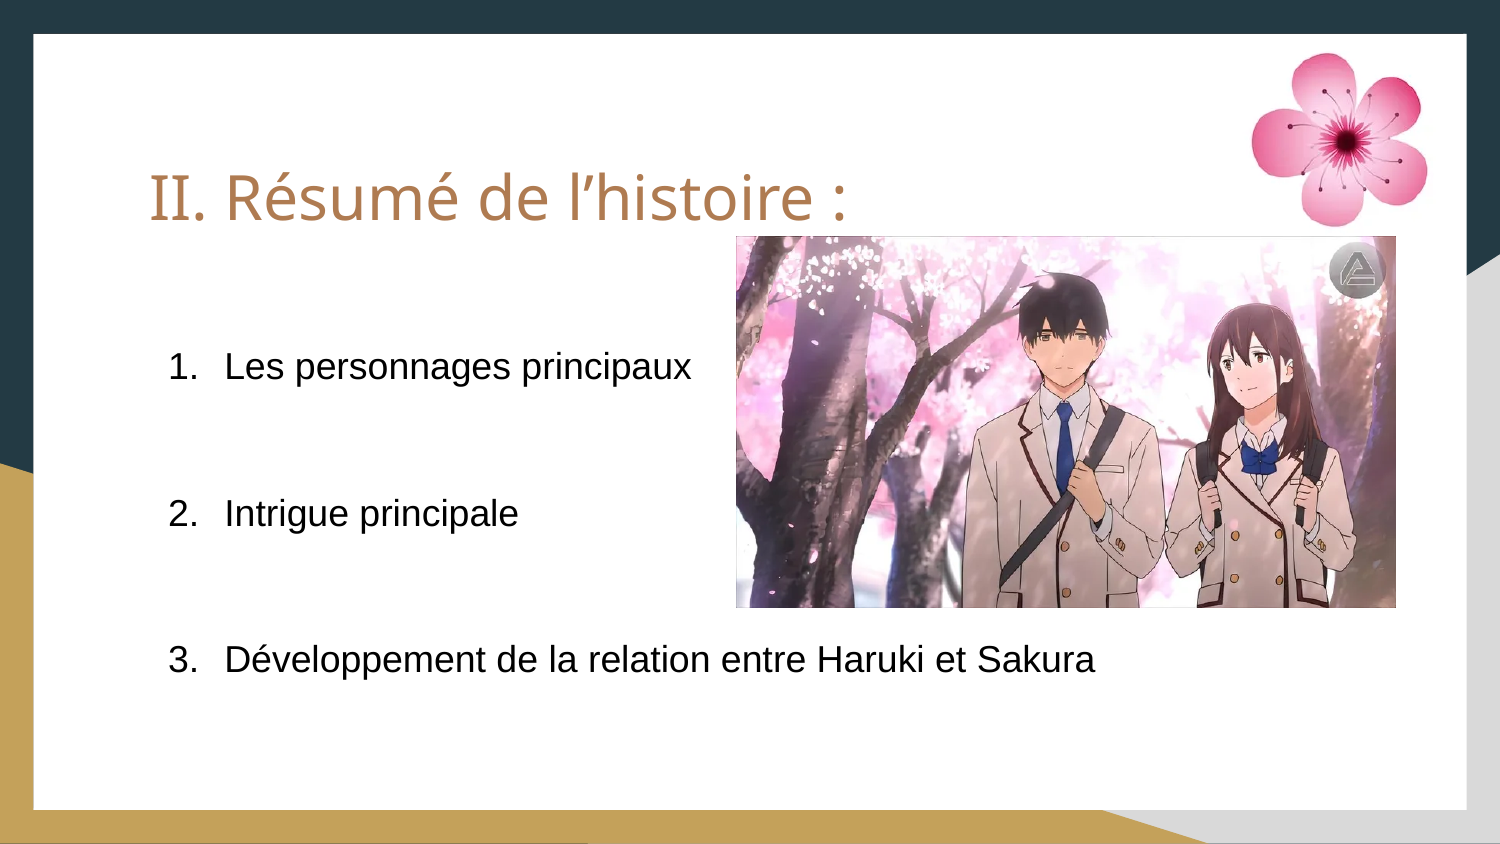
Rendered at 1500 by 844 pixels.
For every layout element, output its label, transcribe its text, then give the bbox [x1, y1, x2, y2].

picture [736, 41, 1455, 608]
list Les personnages principaux Intrigue principale Développement de la relation entre Haruki et Sakura [134, 324, 1366, 726]
title II. Résumé de l’histoire : [134, 138, 1232, 296]
